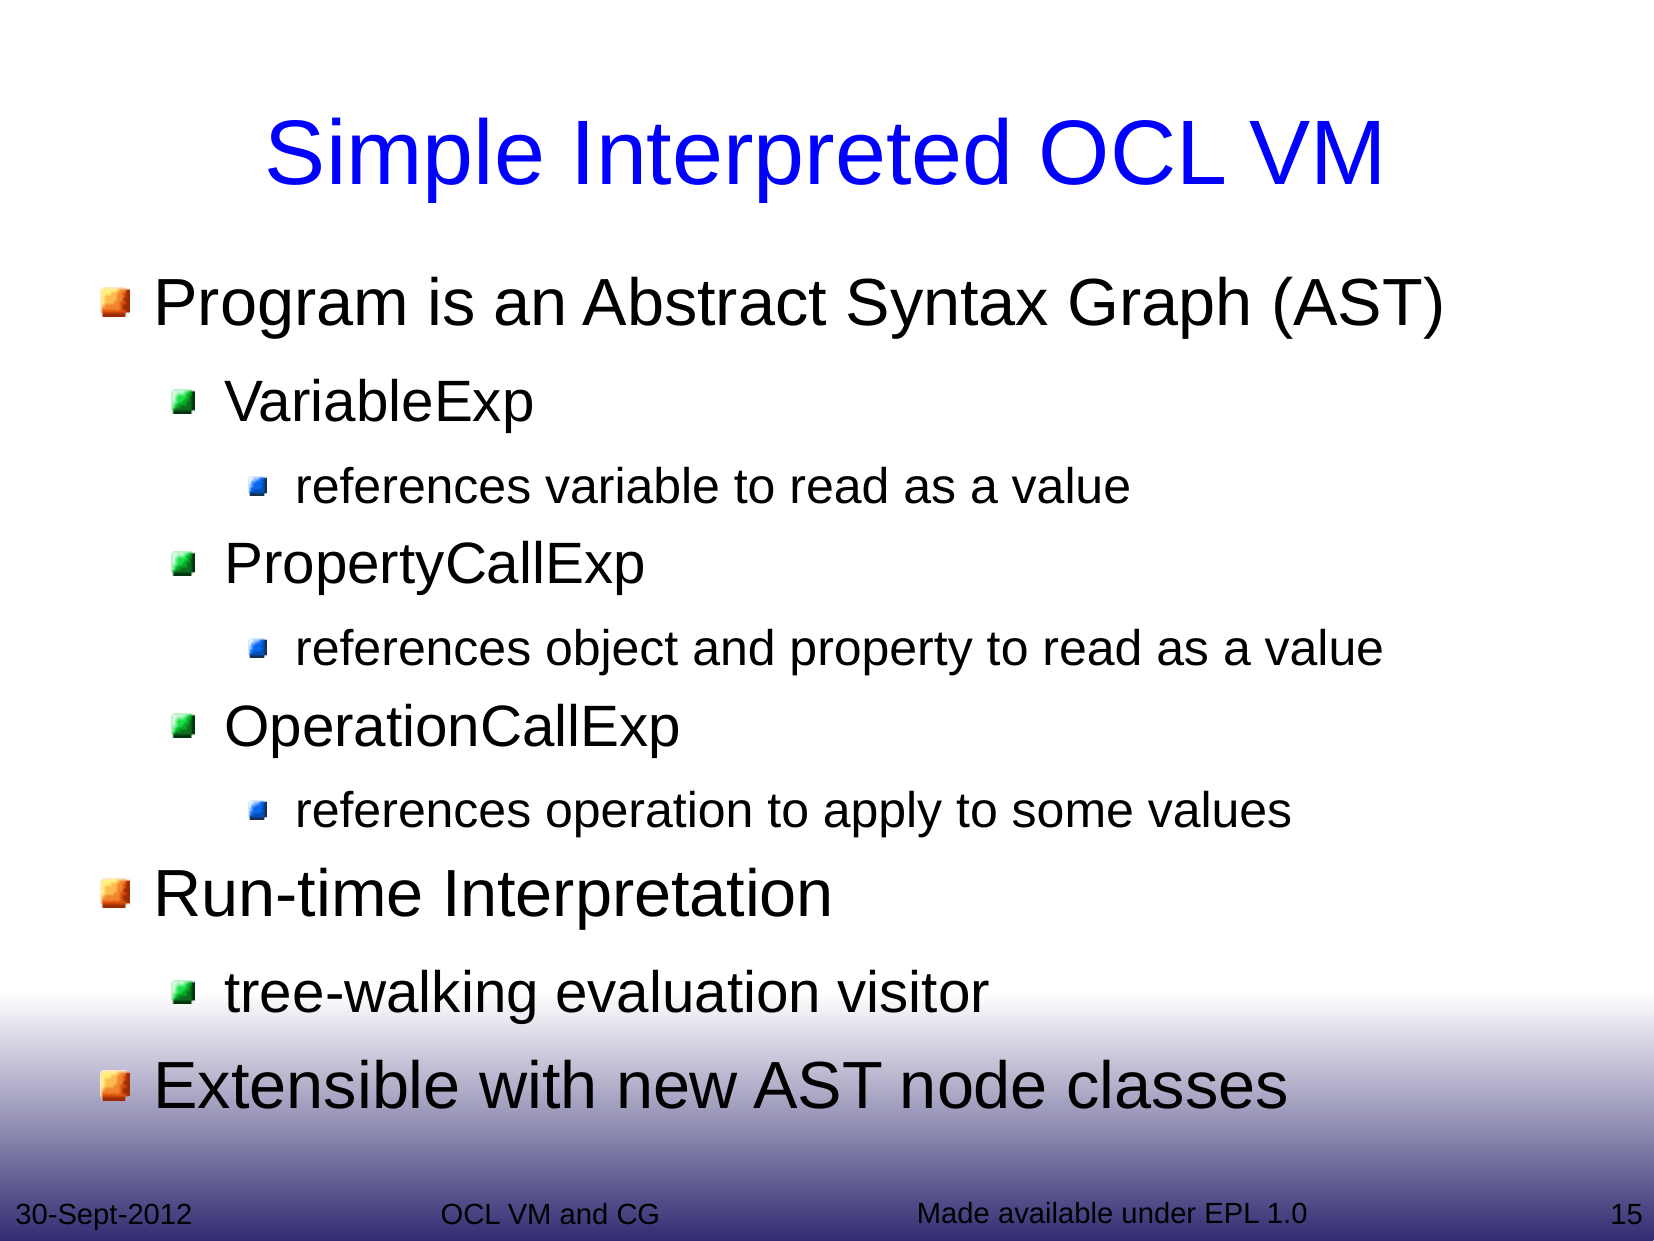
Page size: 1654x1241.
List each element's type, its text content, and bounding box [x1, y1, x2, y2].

list Program is an Abstract Syntax Graph (AST) VariableExp references variable to read as a value PropertyCallExp references object and property to read as a value OperationCallExp references operation to apply to some values Run-time Interpretation tree-walking evaluation visitor Extensible with new AST node classes [82, 264, 1571, 1123]
title Simple Interpreted OCL VM [82, 49, 1571, 257]
